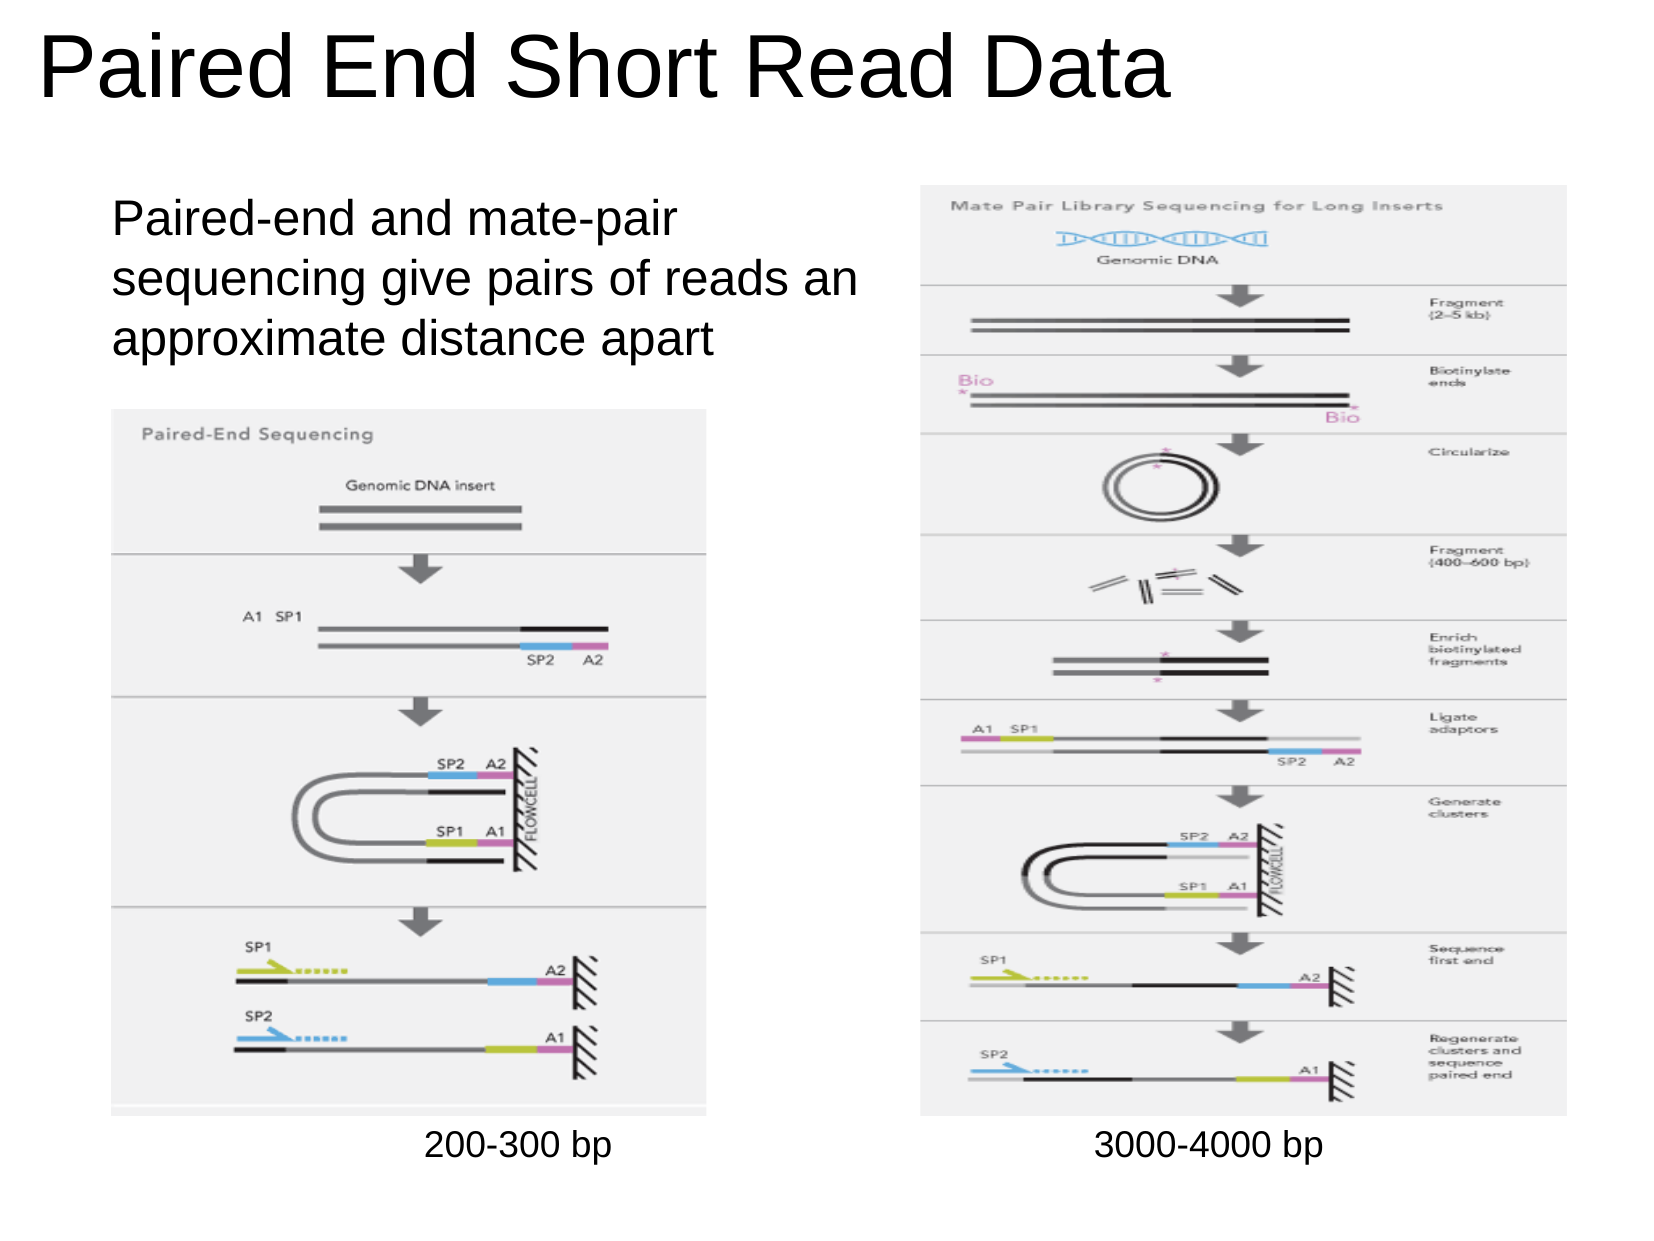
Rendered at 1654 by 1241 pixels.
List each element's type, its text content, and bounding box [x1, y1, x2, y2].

text_box 200-300 bp [409, 1116, 707, 1191]
picture [920, 185, 1567, 1116]
text_box 3000-4000 bp [1078, 1115, 1452, 1191]
picture [111, 409, 707, 1116]
list Paired-end and mate-pair sequencing give pairs of reads an approximate distance apart [111, 185, 920, 1116]
title Paired End Short Read Data [37, 16, 1600, 298]
